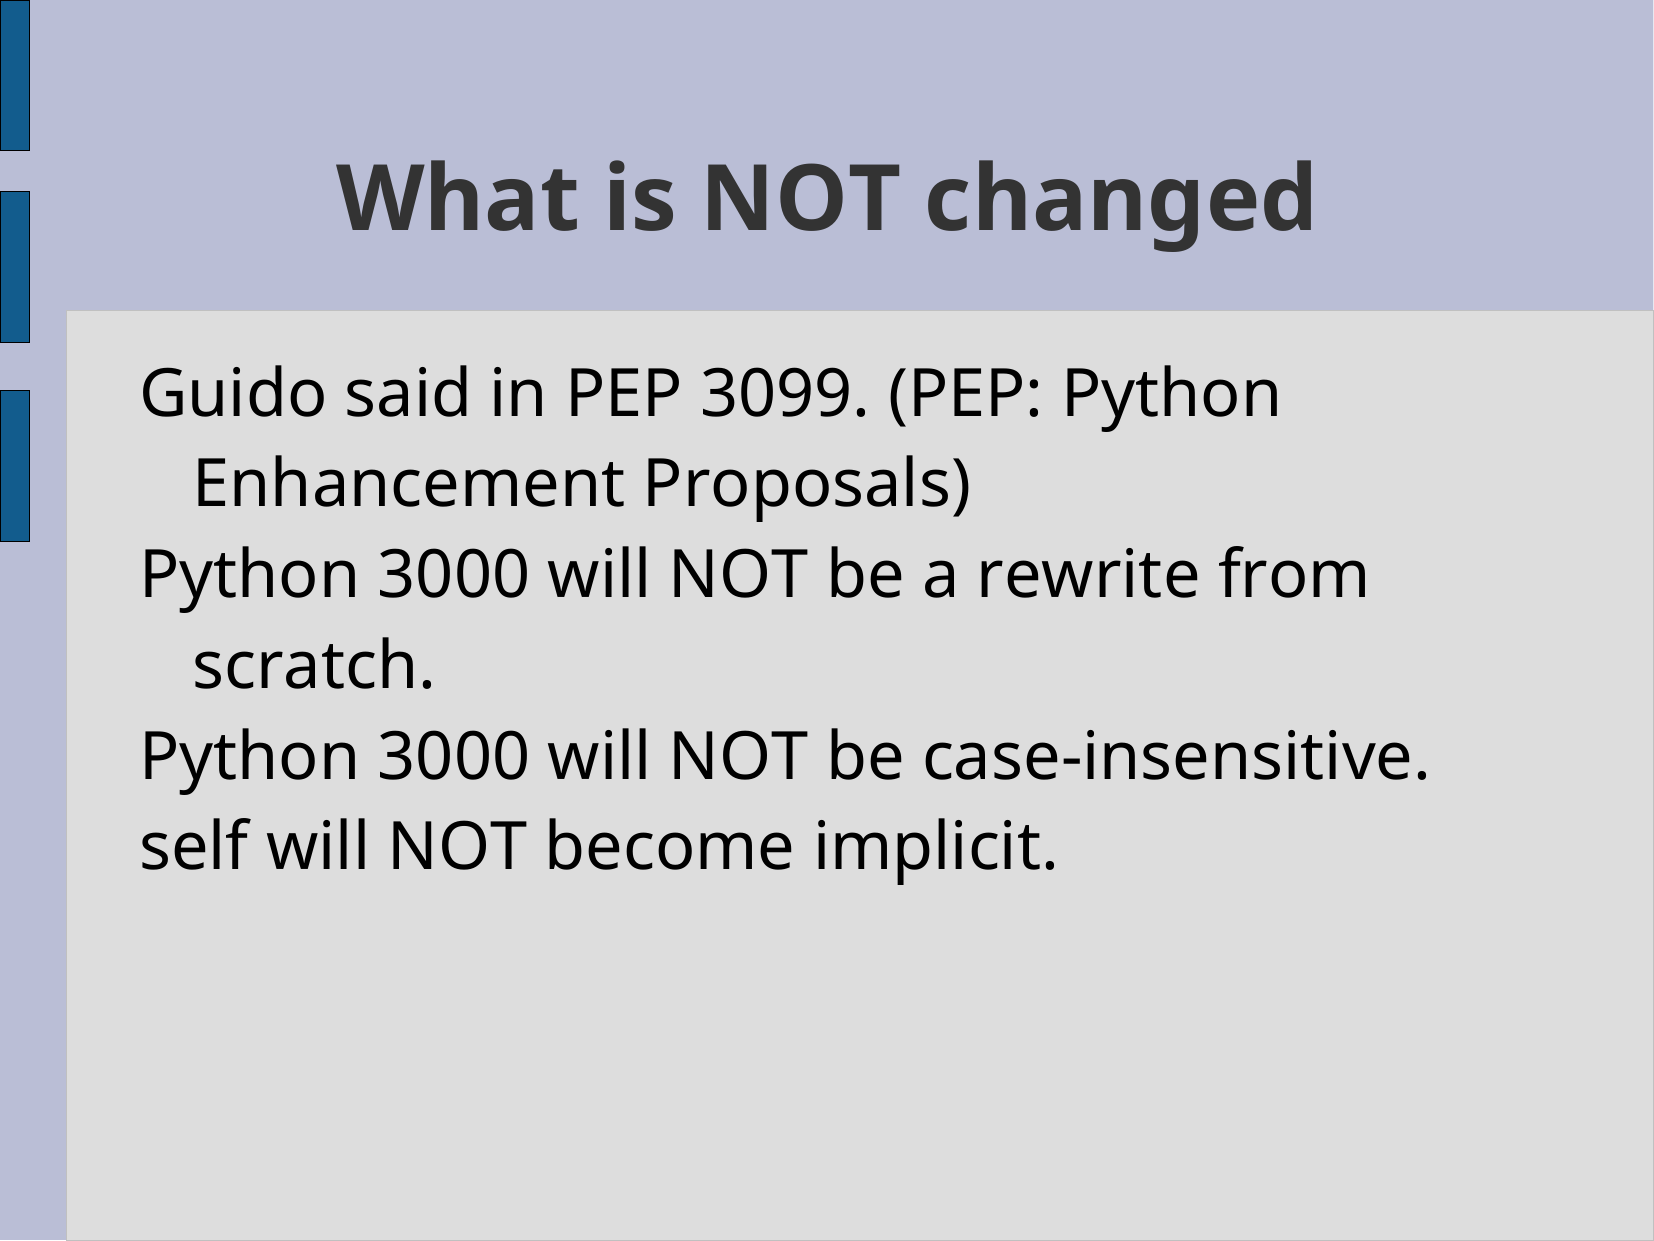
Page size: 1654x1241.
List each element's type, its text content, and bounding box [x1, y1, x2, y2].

title What is NOT changed [121, 98, 1534, 291]
list Guido said in PEP 3099. (PEP: Python Enhancement Proposals) Python 3000 will NOT be a rewrite from scratch. Python 3000 will NOT be case-insensitive. self will NOT become implicit. [121, 344, 1534, 1112]
